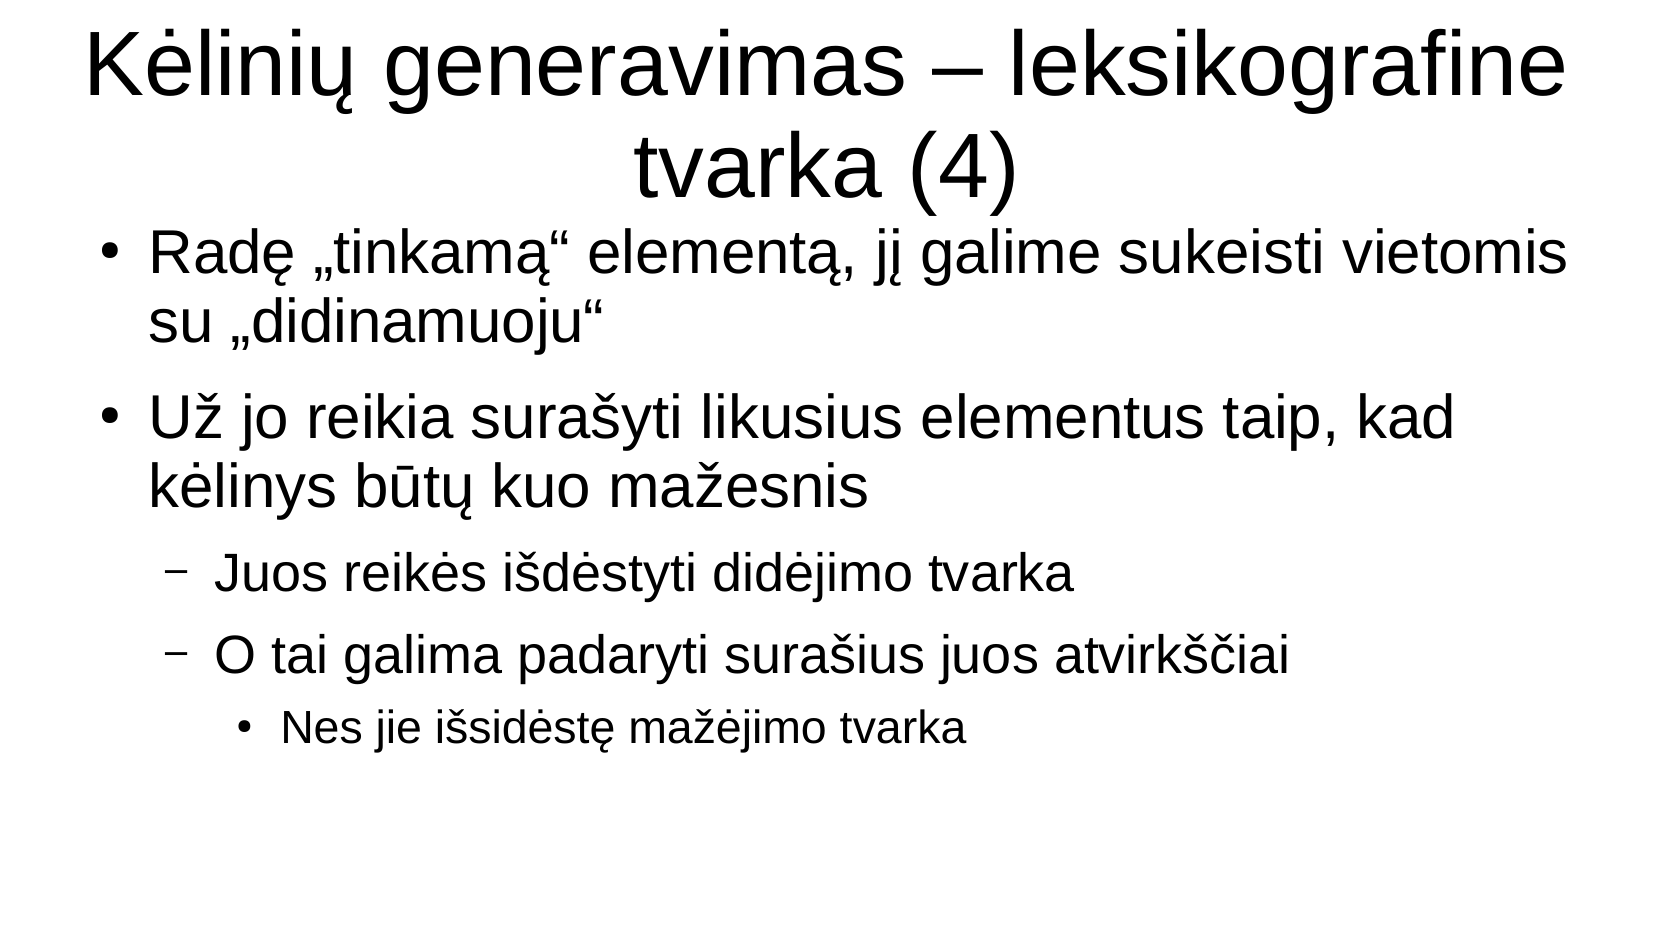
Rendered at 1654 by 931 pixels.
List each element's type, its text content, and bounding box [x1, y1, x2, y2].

title Kėlinių generavimas – leksikografine tvarka (4) [82, 12, 1571, 217]
list Radę „tinkamą“ elementą, jį galime sukeisti vietomis su „didinamuoju“ Už jo reikia surašyti likusius elementus taip, kad kėlinys būtų kuo mažesnis Juos reikės išdėstyti didėjimo tvarka O tai galima padaryti surašius juos atvirkščiai Nes jie išsidėstę mažėjimo tvarka [82, 217, 1571, 757]
